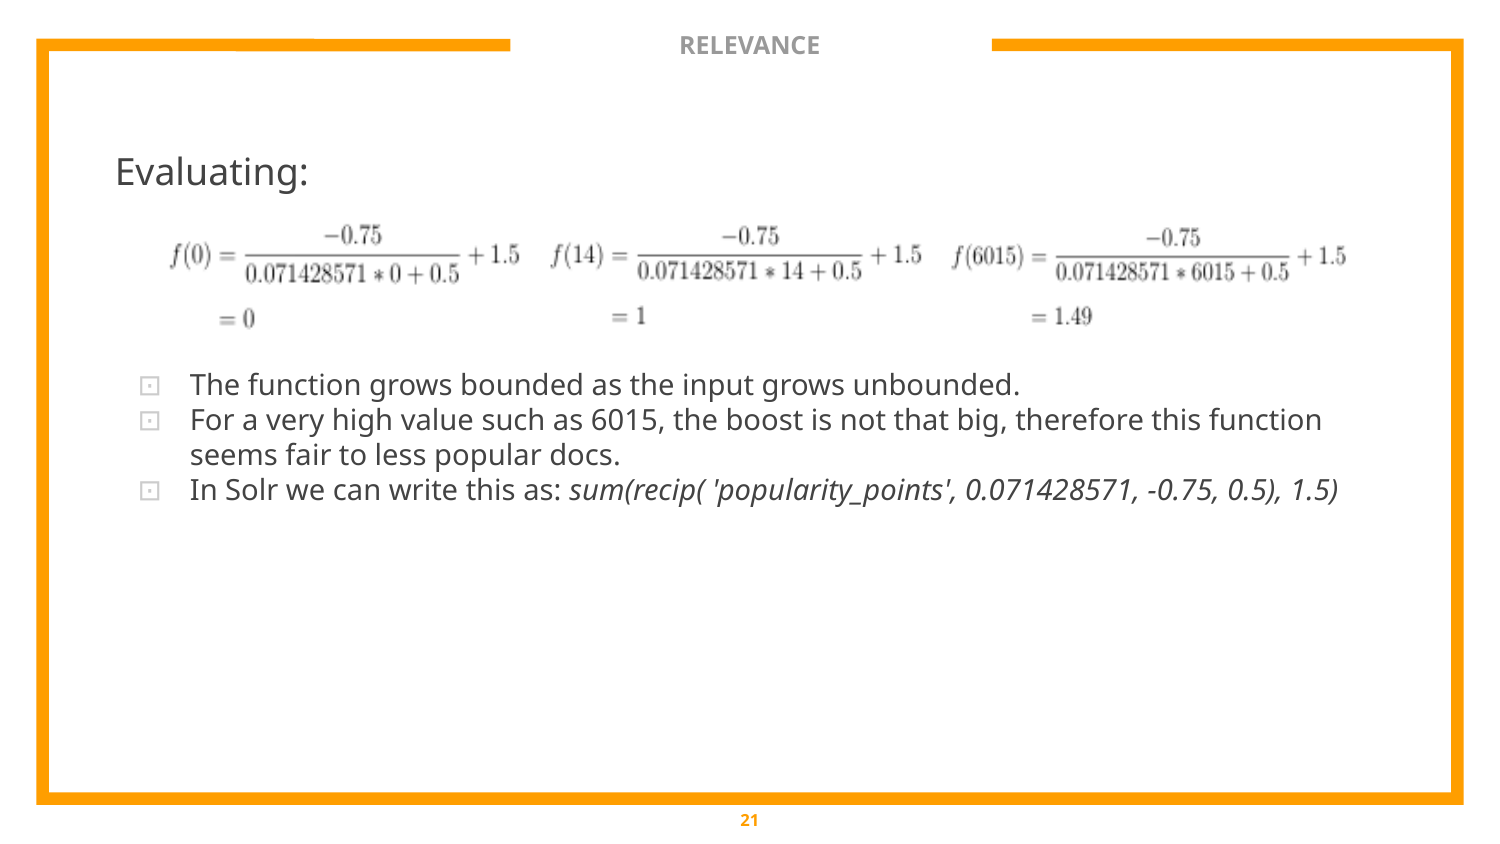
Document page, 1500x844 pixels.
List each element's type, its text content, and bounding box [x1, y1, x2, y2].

picture [145, 212, 1370, 345]
title RELEVANCE [531, 15, 969, 81]
list Evaluating: The function grows bounded as the input grows unbounded. For a very high value such as 6015, the boost is not that big, therefore this function seems fair to less popular docs. In Solr we can write this as: sum(recip( 'popularity_points', 0.071428571, -0.75, 0.5), 1.5) [99, 81, 1400, 763]
slide_number <number> [0, 798, 1500, 844]
